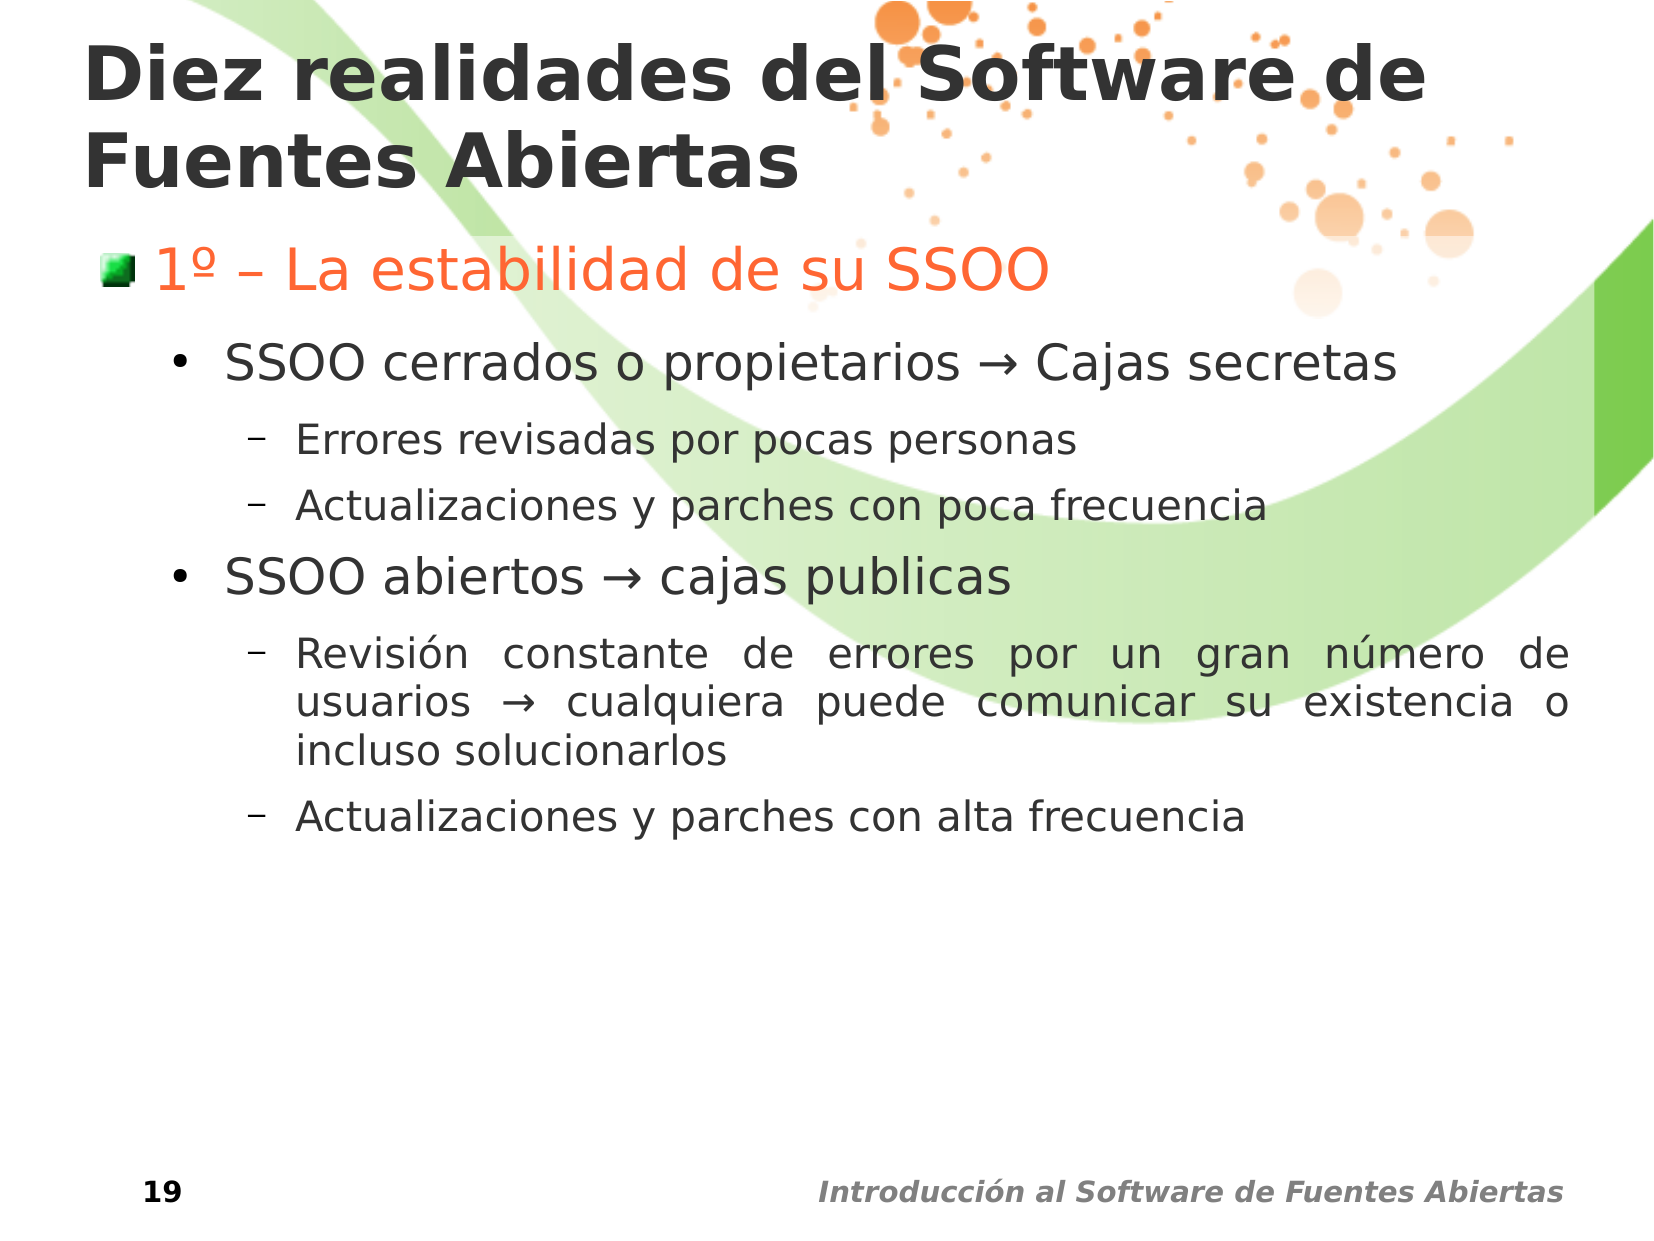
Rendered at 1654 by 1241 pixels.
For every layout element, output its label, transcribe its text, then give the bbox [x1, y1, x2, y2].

list 1º – La estabilidad de su SSOO SSOO cerrados o propietarios → Cajas secretas Errores revisadas por pocas personas Actualizaciones y parches con poca frecuencia SSOO abiertos → cajas publicas Revisión constante de errores por un gran número de usuarios → cualquiera puede comunicar su existencia o incluso solucionarlos Actualizaciones y parches con alta frecuencia [82, 236, 1571, 1137]
title Diez realidades del Software de Fuentes Abiertas [82, 30, 1571, 206]
picture [185, 0, 1654, 754]
